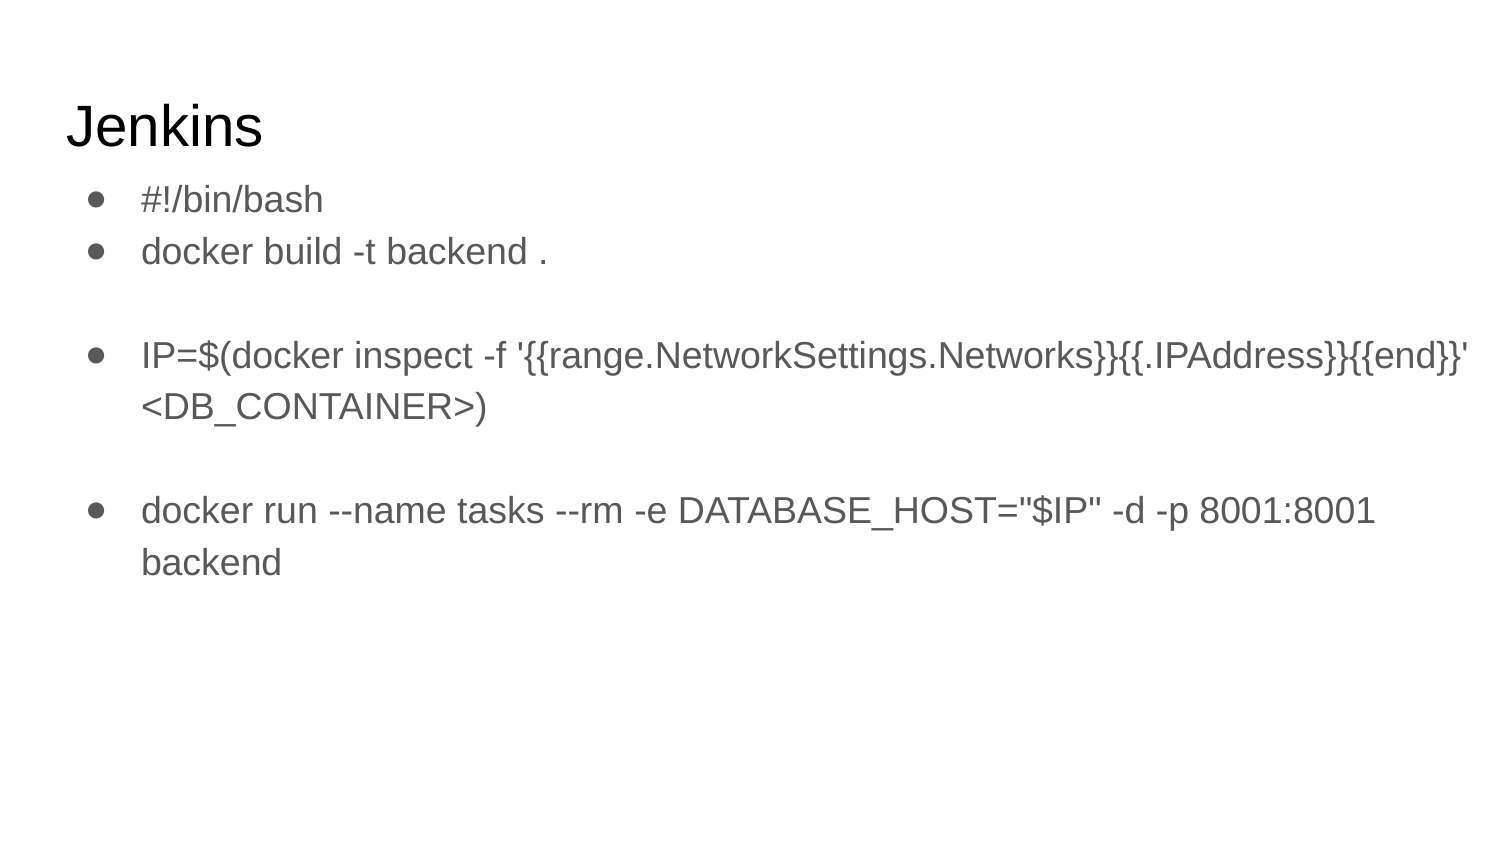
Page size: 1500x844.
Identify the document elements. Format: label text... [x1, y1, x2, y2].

list #!/bin/bash docker build -t backend . IP=$(docker inspect -f '{{range.NetworkSettings.Networks}}{{.IPAddress}}{{end}}' <DB_CONTAINER>) docker run --name tasks --rm -e DATABASE_HOST="$IP" -d -p 8001:8001 backend [51, 153, 1489, 714]
title Jenkins [51, 72, 1449, 153]
